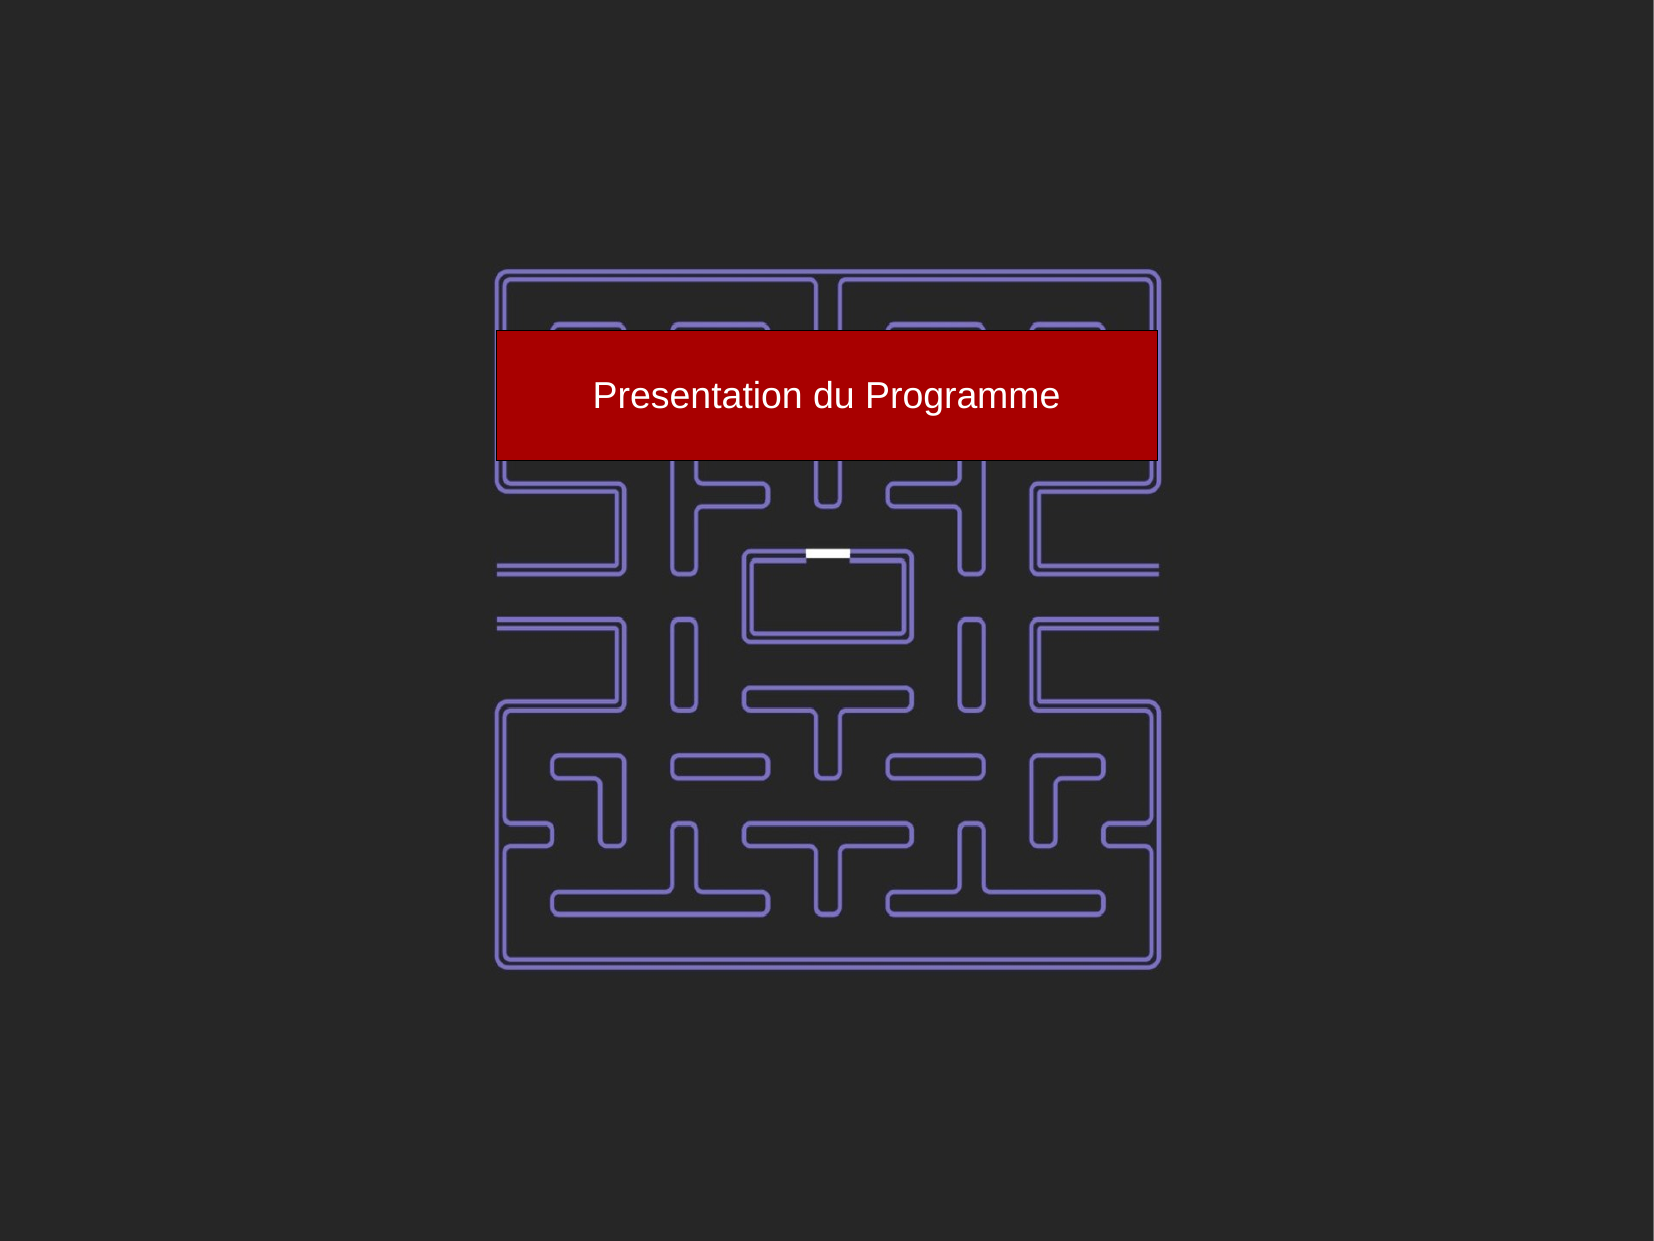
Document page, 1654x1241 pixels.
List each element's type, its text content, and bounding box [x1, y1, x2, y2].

text_box Presentation du Programme [496, 330, 1158, 461]
picture [0, 0, 1654, 1241]
